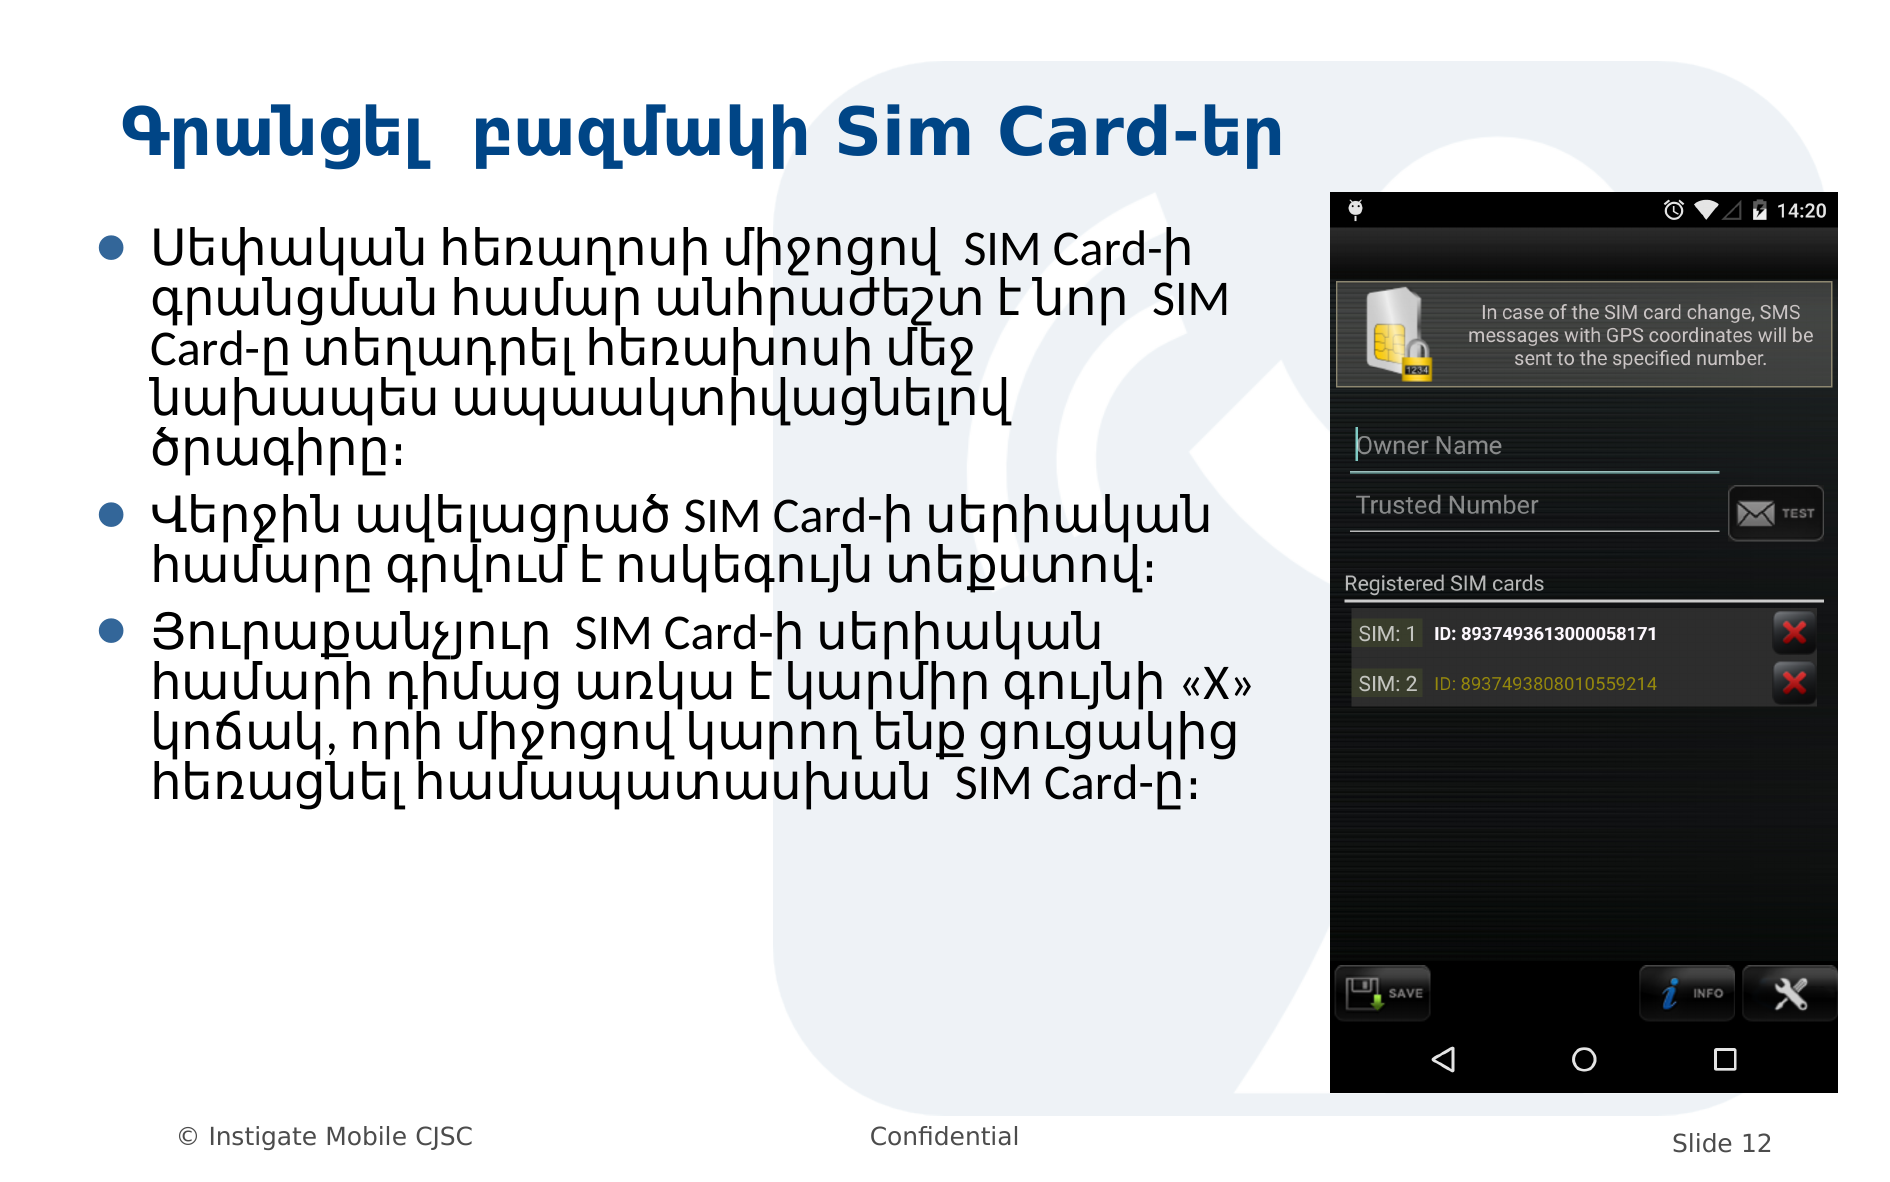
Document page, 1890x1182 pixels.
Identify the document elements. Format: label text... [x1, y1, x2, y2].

picture [1330, 192, 1838, 1093]
list Սեփական հեռաղոսի միջոցով SIM Card-ի գրանցման համար անհրաժեշտ է նոր SIM Card-ը տեղադրել հեռախոսի մեջ նախապես ապաակտիվացնելով ծրագիրը։ Վերջին ավելացրած SIM Card-ի սերիական համարը գրվում է ոսկեգույն տեքստով։ Յուրաքանչյուր SIM Card-ի սերիական համարի դիմաց առկա է կարմիր գույնի «X» կոճակ, որի միջոցով կարող ենք ցուցակից հեռացնել համապատասխան SIM Card-ը։ [95, 228, 1276, 1023]
title Գրանցել բազմակի Sim Card-եր [96, 47, 1794, 217]
